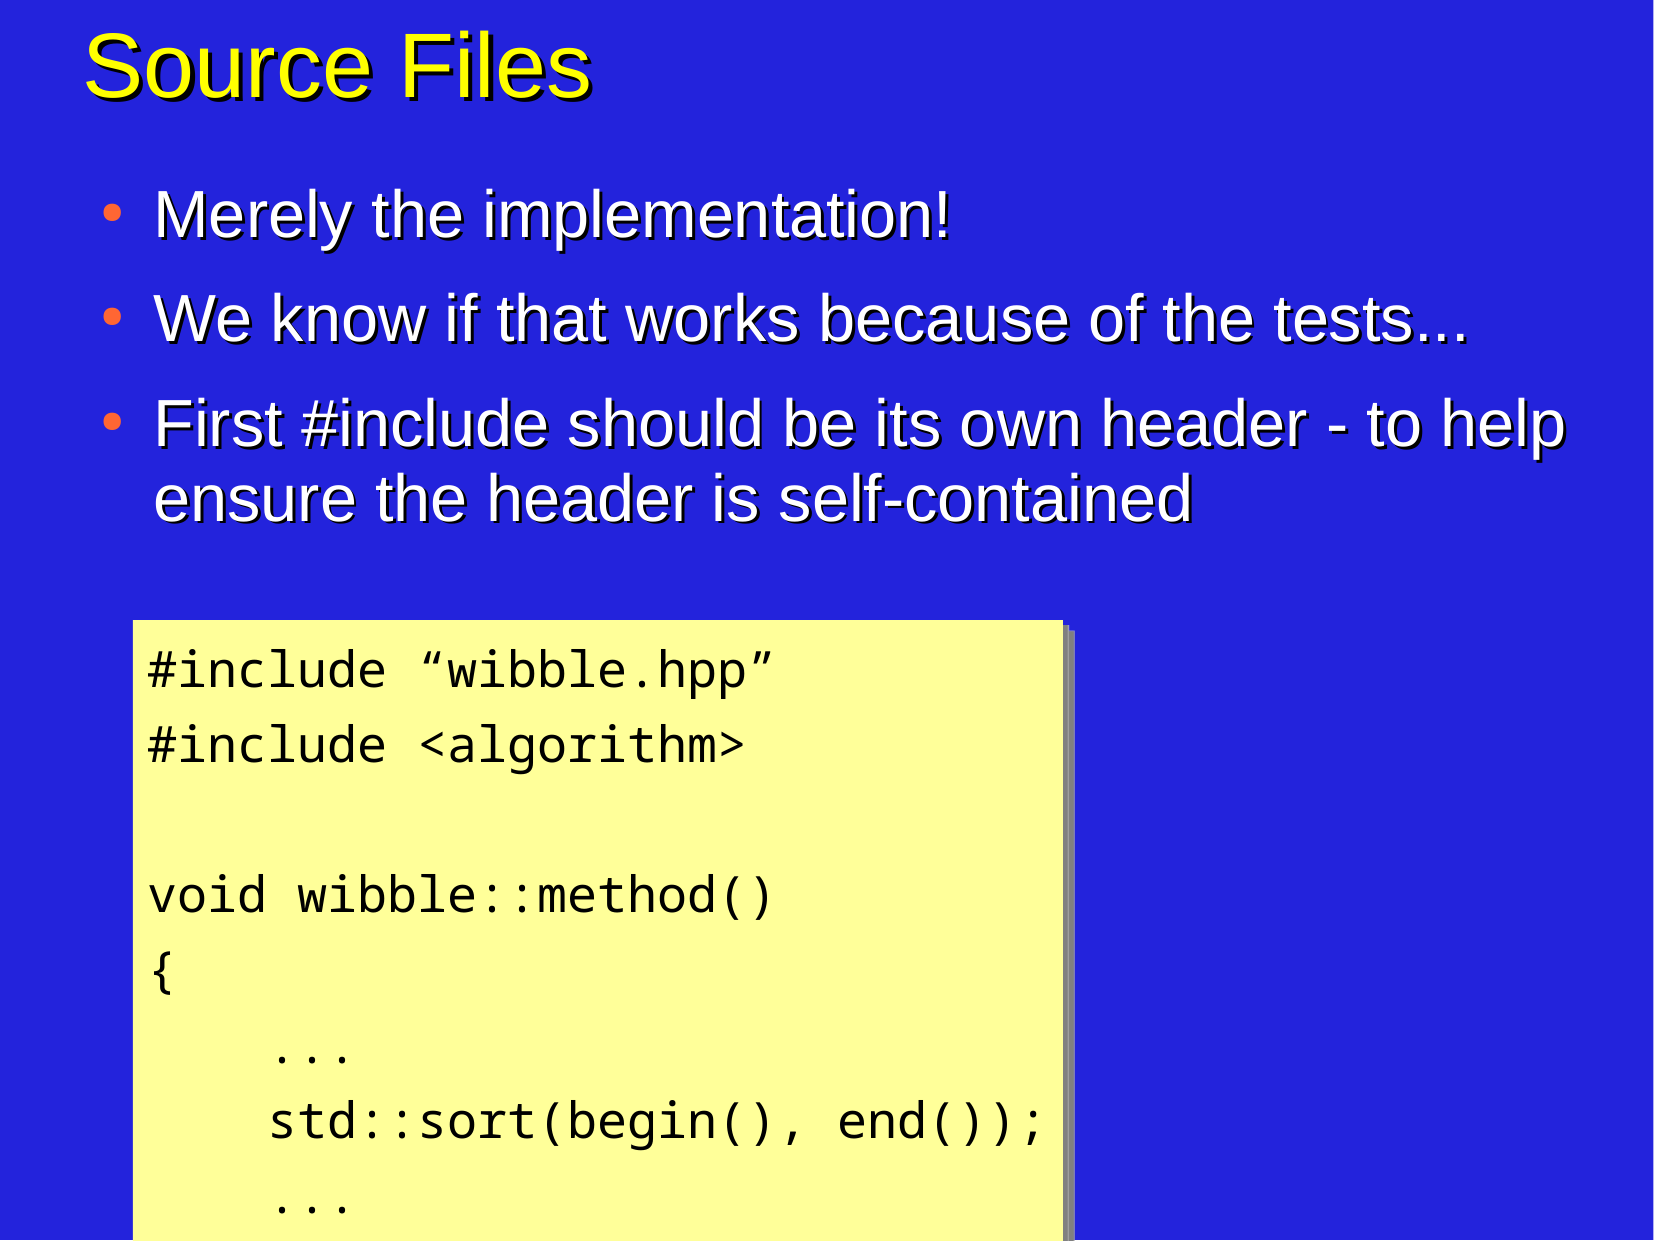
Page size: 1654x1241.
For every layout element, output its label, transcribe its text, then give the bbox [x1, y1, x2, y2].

list Merely the implementation! We know if that works because of the tests... First #include should be its own header - to help ensure the header is self-contained [82, 177, 1571, 1182]
text_box #include “wibble.hpp” #include <algorithm> void wibble::method() { ... std::sort(begin(), end()); ... } [132, 620, 1063, 1241]
title Source Files [82, 2, 1571, 130]
